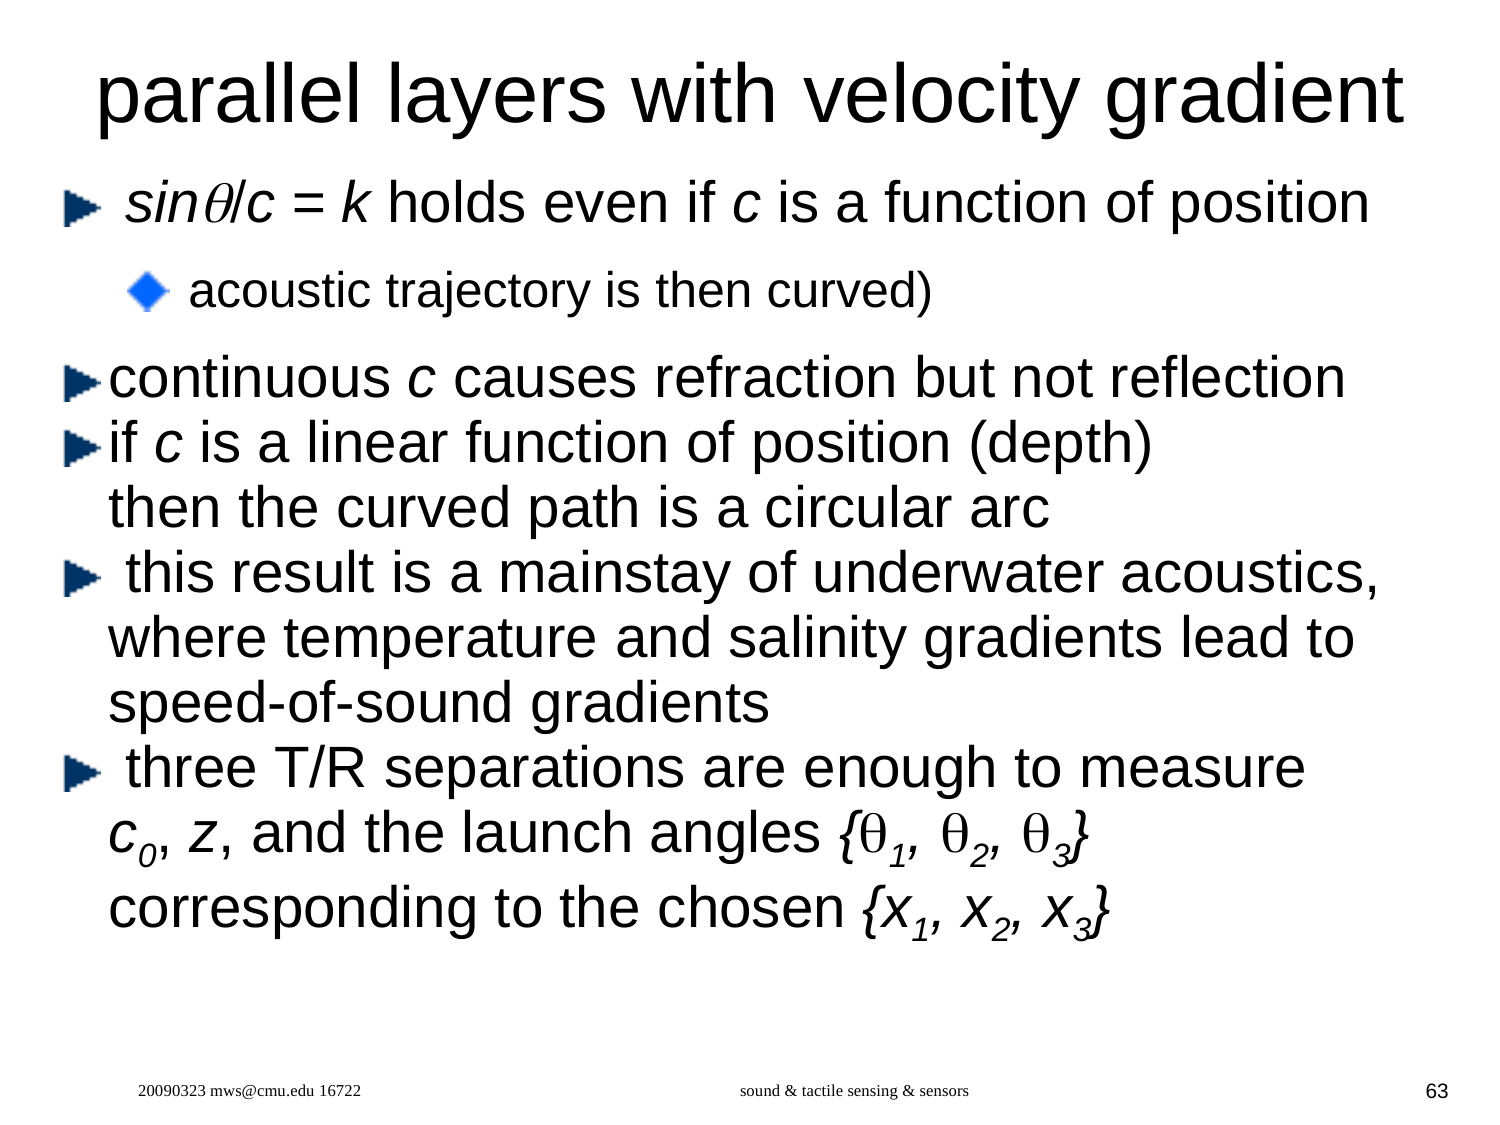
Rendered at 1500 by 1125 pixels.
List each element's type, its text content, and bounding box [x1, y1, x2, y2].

title parallel layers with velocity gradient [75, 37, 1426, 150]
list sinc = k holds even if c is a function of position acoustic trajectory is then curved) continuous c causes refraction but not reflection if c is a linear function of position (depth) then the curved path is a circular arc this result is a mainstay of underwater acoustics, where temperature and salinity gradients lead to speed-of-sound gradients three T/R separations are enough to measure c0, z, and the launch angles {1, 2, 3} corresponding to the chosen {x1, x2, x3} [37, 162, 1450, 1013]
